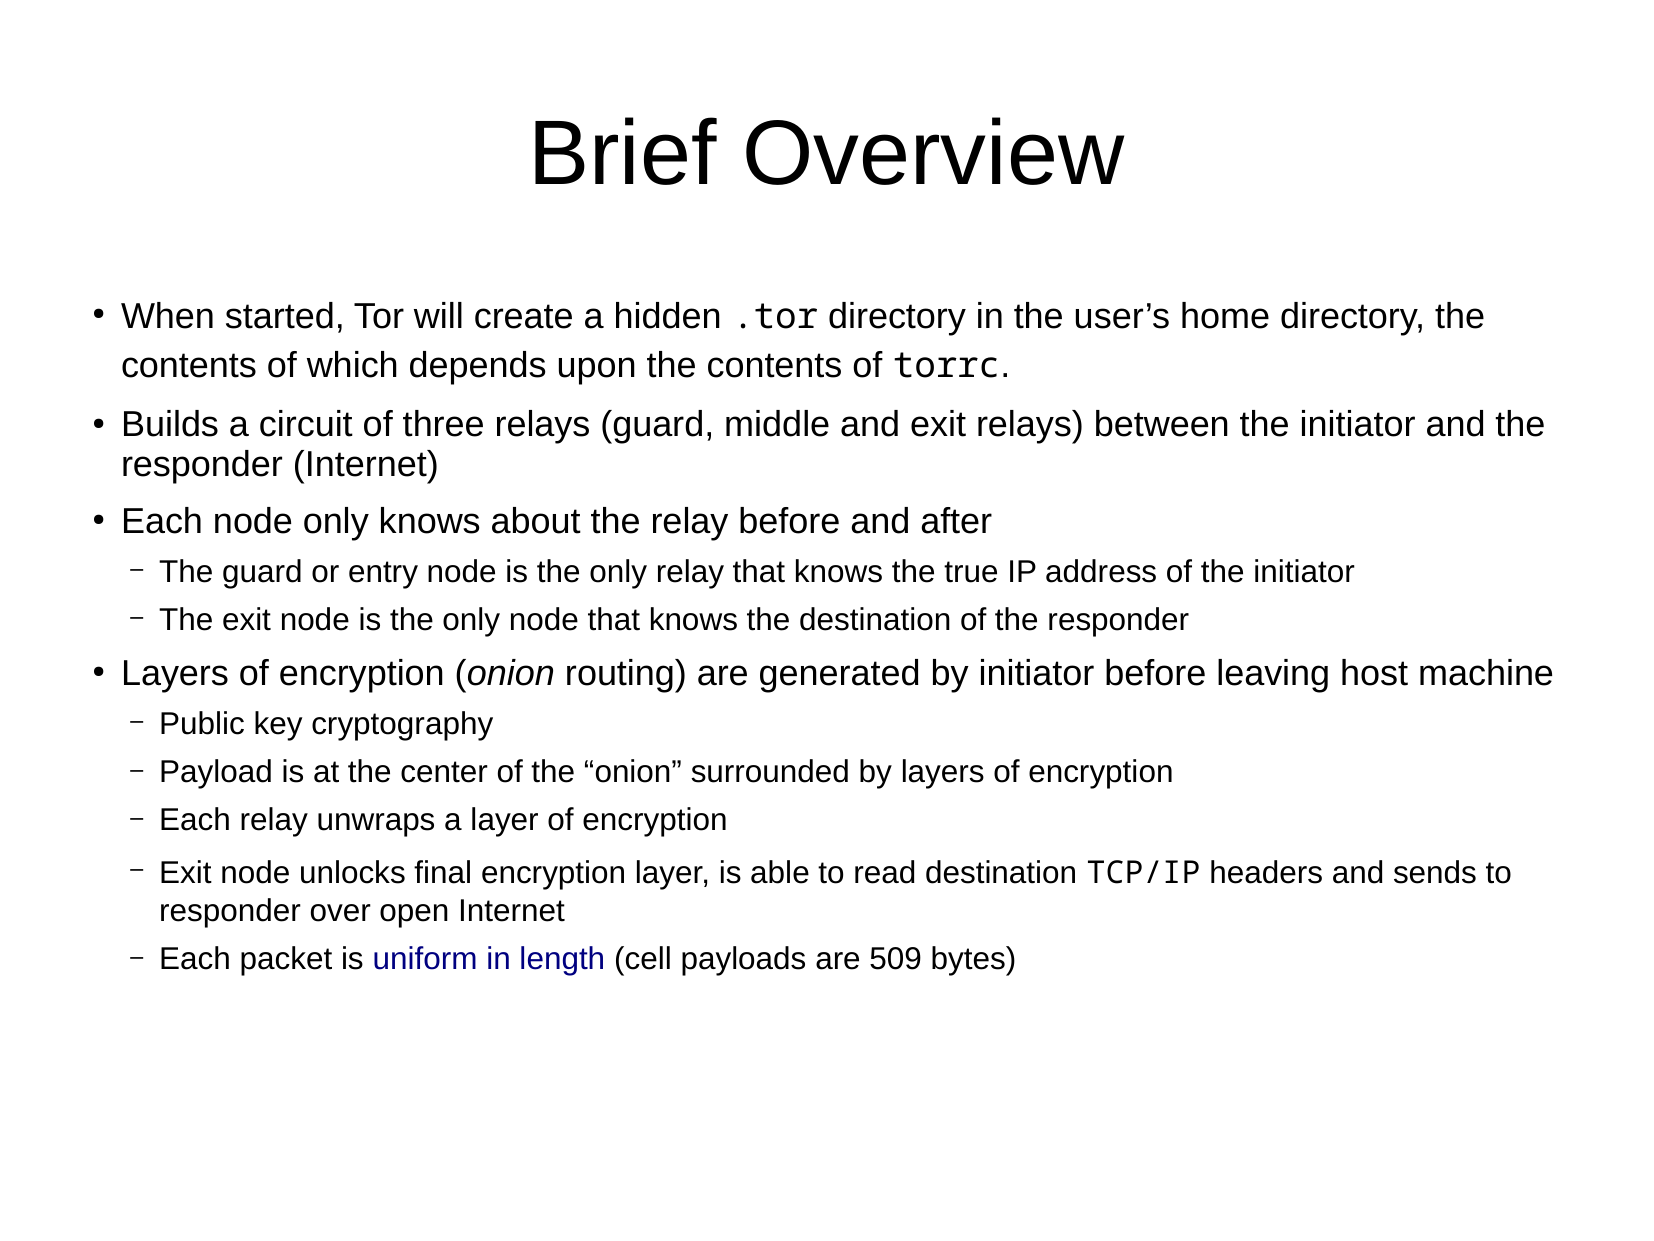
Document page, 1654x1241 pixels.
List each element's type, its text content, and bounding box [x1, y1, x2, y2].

list When started, Tor will create a hidden .tor directory in the user’s home directory, the contents of which depends upon the contents of torrc. Builds a circuit of three relays (guard, middle and exit relays) between the initiator and the responder (Internet) Each node only knows about the relay before and after The guard or entry node is the only relay that knows the true IP address of the initiator The exit node is the only node that knows the destination of the responder Layers of encryption (onion routing) are generated by initiator before leaving host machine Public key cryptography Payload is at the center of the “onion” surrounded by layers of encryption Each relay unwraps a layer of encryption Exit node unlocks final encryption layer, is able to read destination TCP/IP headers and sends to responder over open Internet Each packet is uniform in length (cell payloads are 509 bytes) [82, 290, 1571, 1010]
title Brief Overview [82, 49, 1571, 257]
